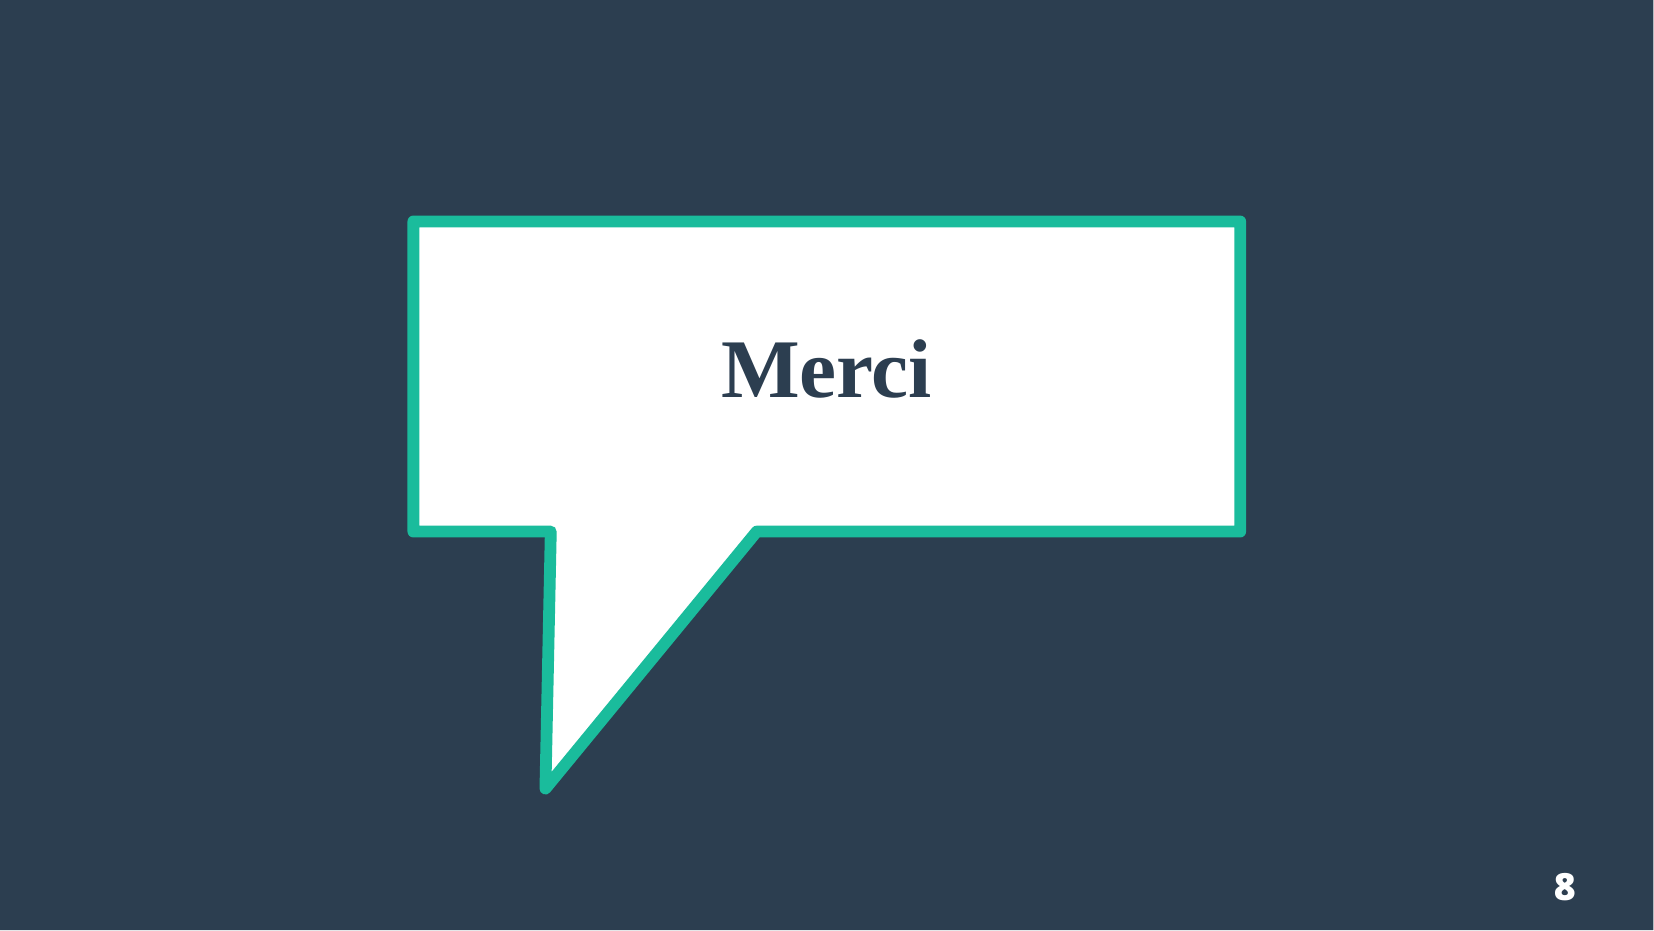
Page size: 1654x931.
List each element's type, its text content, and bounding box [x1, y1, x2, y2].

title Merci [442, 236, 1211, 502]
